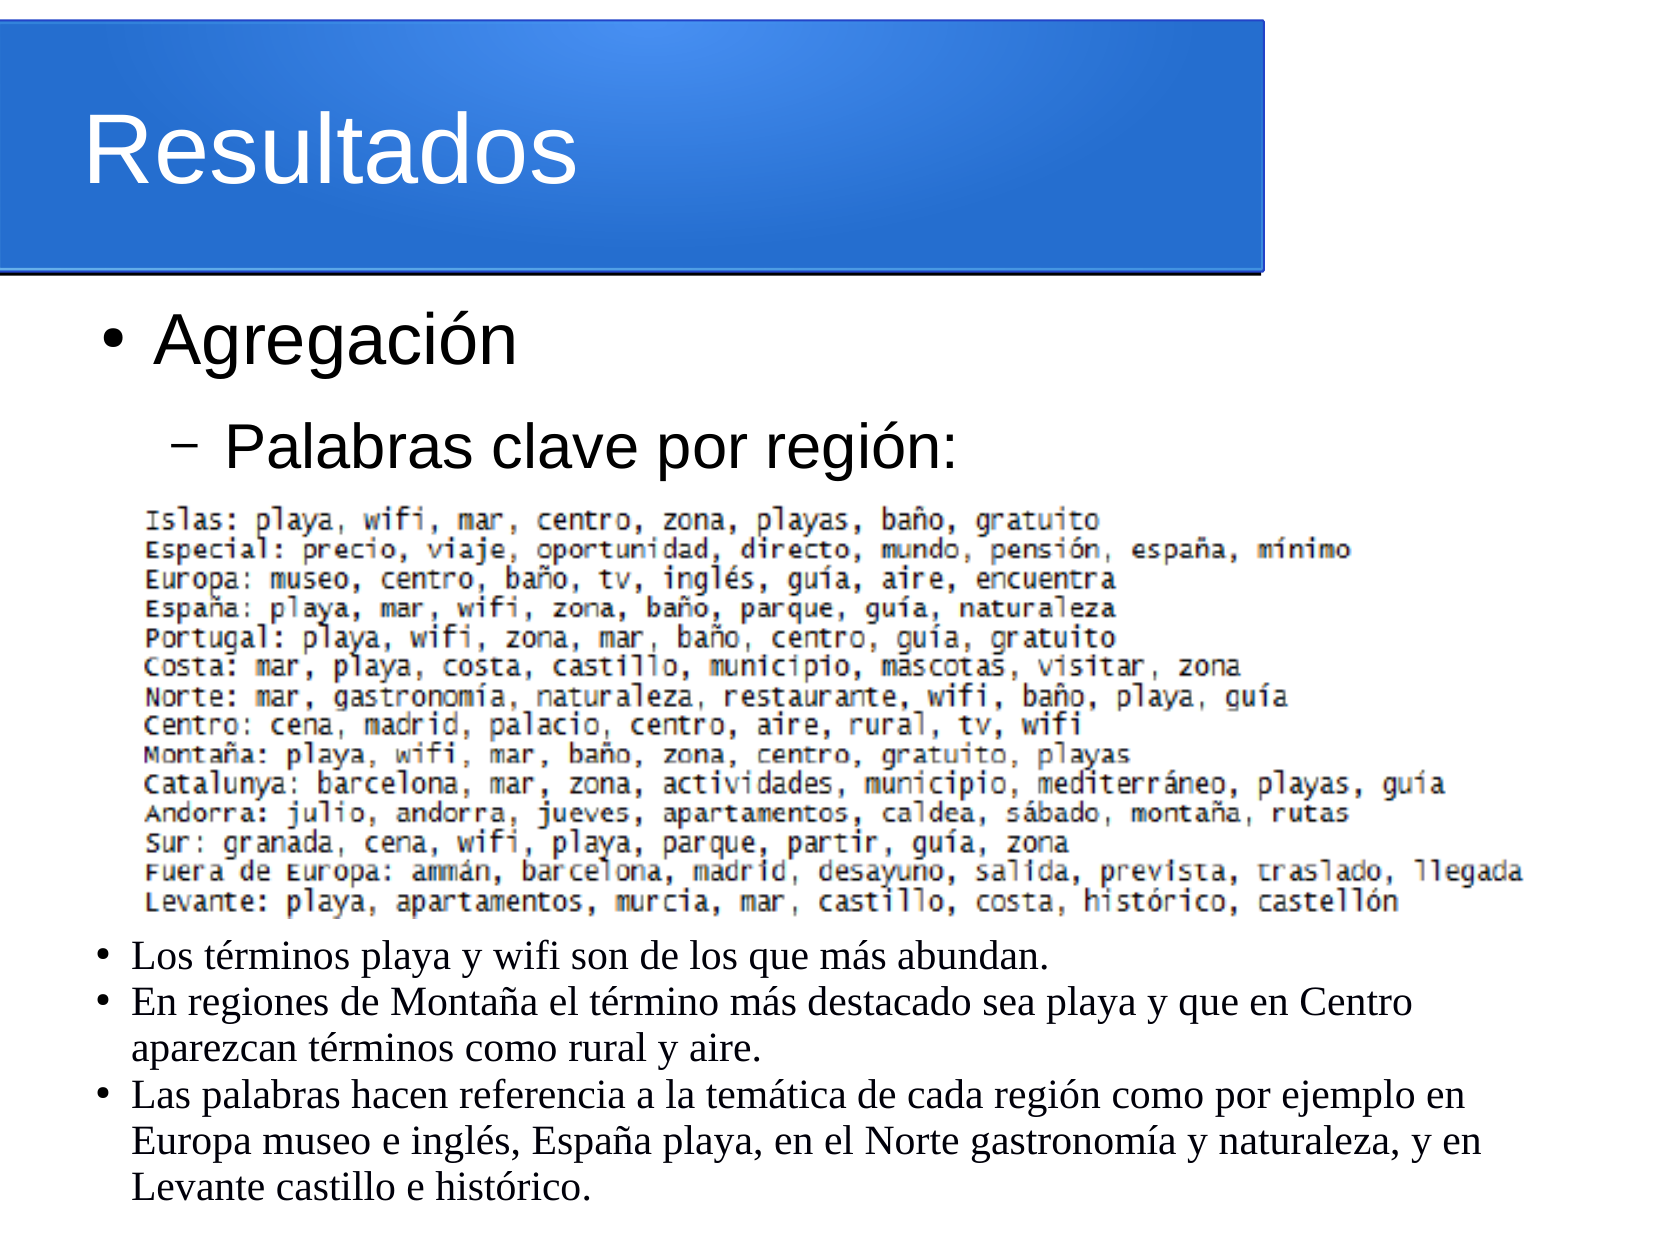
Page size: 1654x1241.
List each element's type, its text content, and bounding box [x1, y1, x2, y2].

title Resultados [82, 47, 1235, 252]
picture [143, 488, 1533, 919]
list Agregación Palabras clave por región: [82, 299, 1571, 1019]
text_box Los términos playa y wifi son de los que más abundan. En regiones de Montaña el término más destacado sea playa y que en Centro aparezcan términos como rural y aire. Las palabras hacen referencia a la temática de cada región como por ejemplo en Europa museo e inglés, España playa, en el Norte gastronomía y naturaleza, y en Levante castillo e histórico. [80, 924, 1529, 1241]
